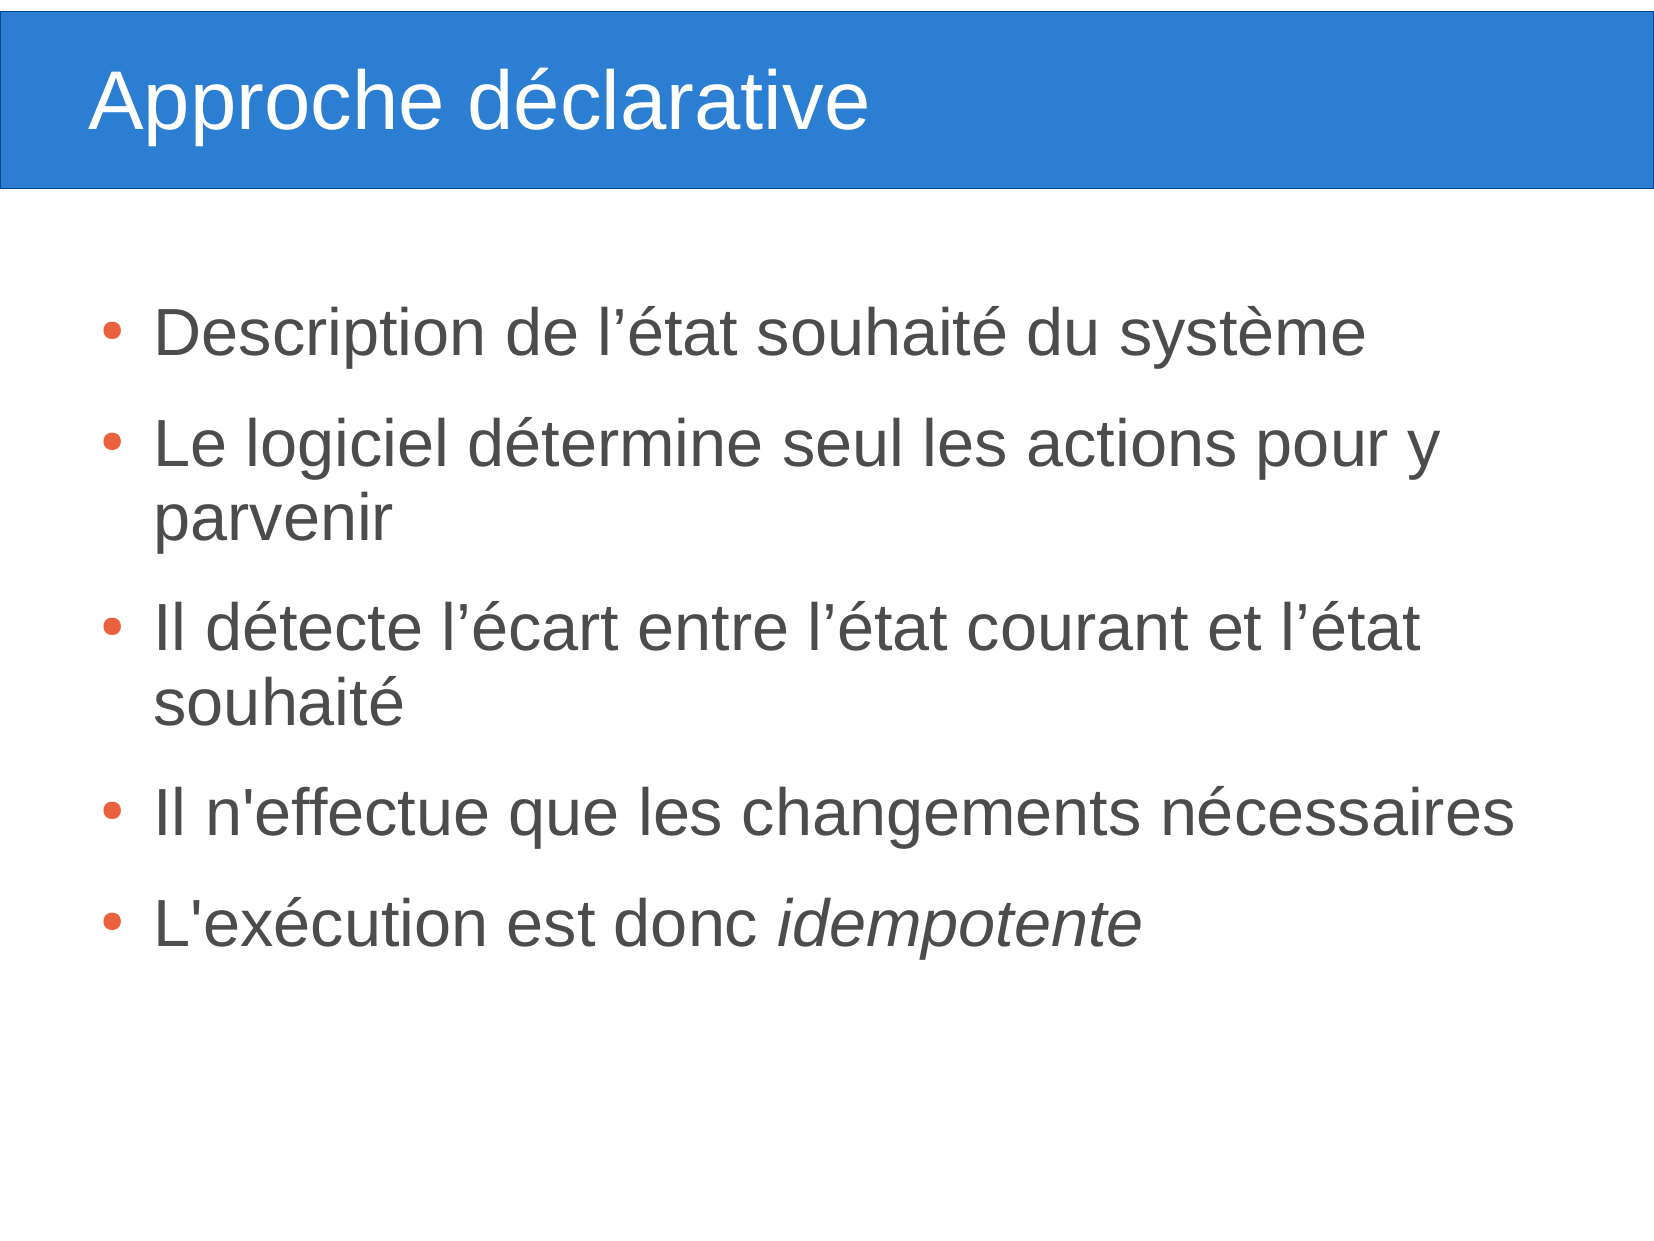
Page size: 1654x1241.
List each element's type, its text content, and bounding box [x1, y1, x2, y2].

list Description de l’état souhaité du système Le logiciel détermine seul les actions pour y parvenir Il détecte l’écart entre l’état courant et l’état souhaité Il n'effectue que les changements nécessaires L'exécution est donc idempotente [82, 295, 1571, 1099]
title Approche déclarative [0, 11, 1654, 189]
